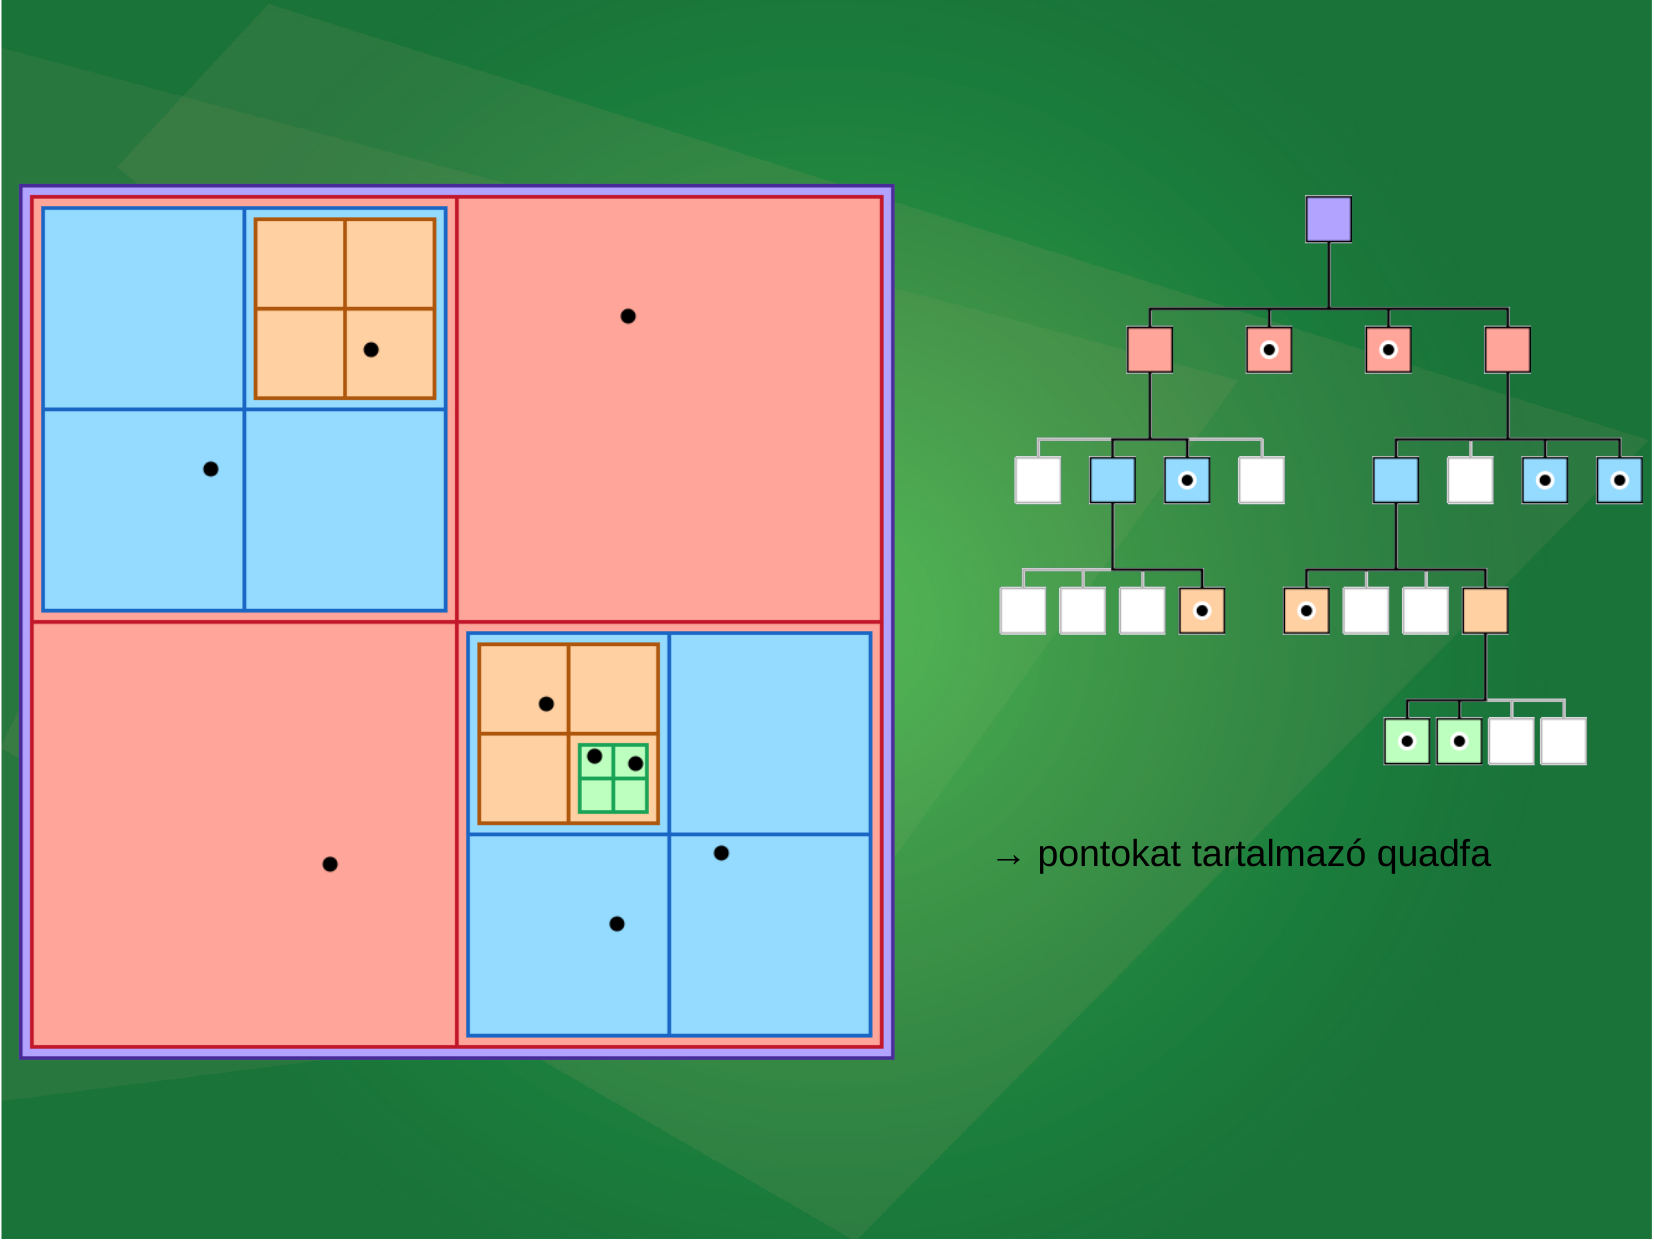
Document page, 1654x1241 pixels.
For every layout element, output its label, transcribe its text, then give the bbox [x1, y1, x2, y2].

picture [0, 0, 1654, 1241]
text_box → pontokat tartalmazó quadfa [975, 825, 1613, 882]
